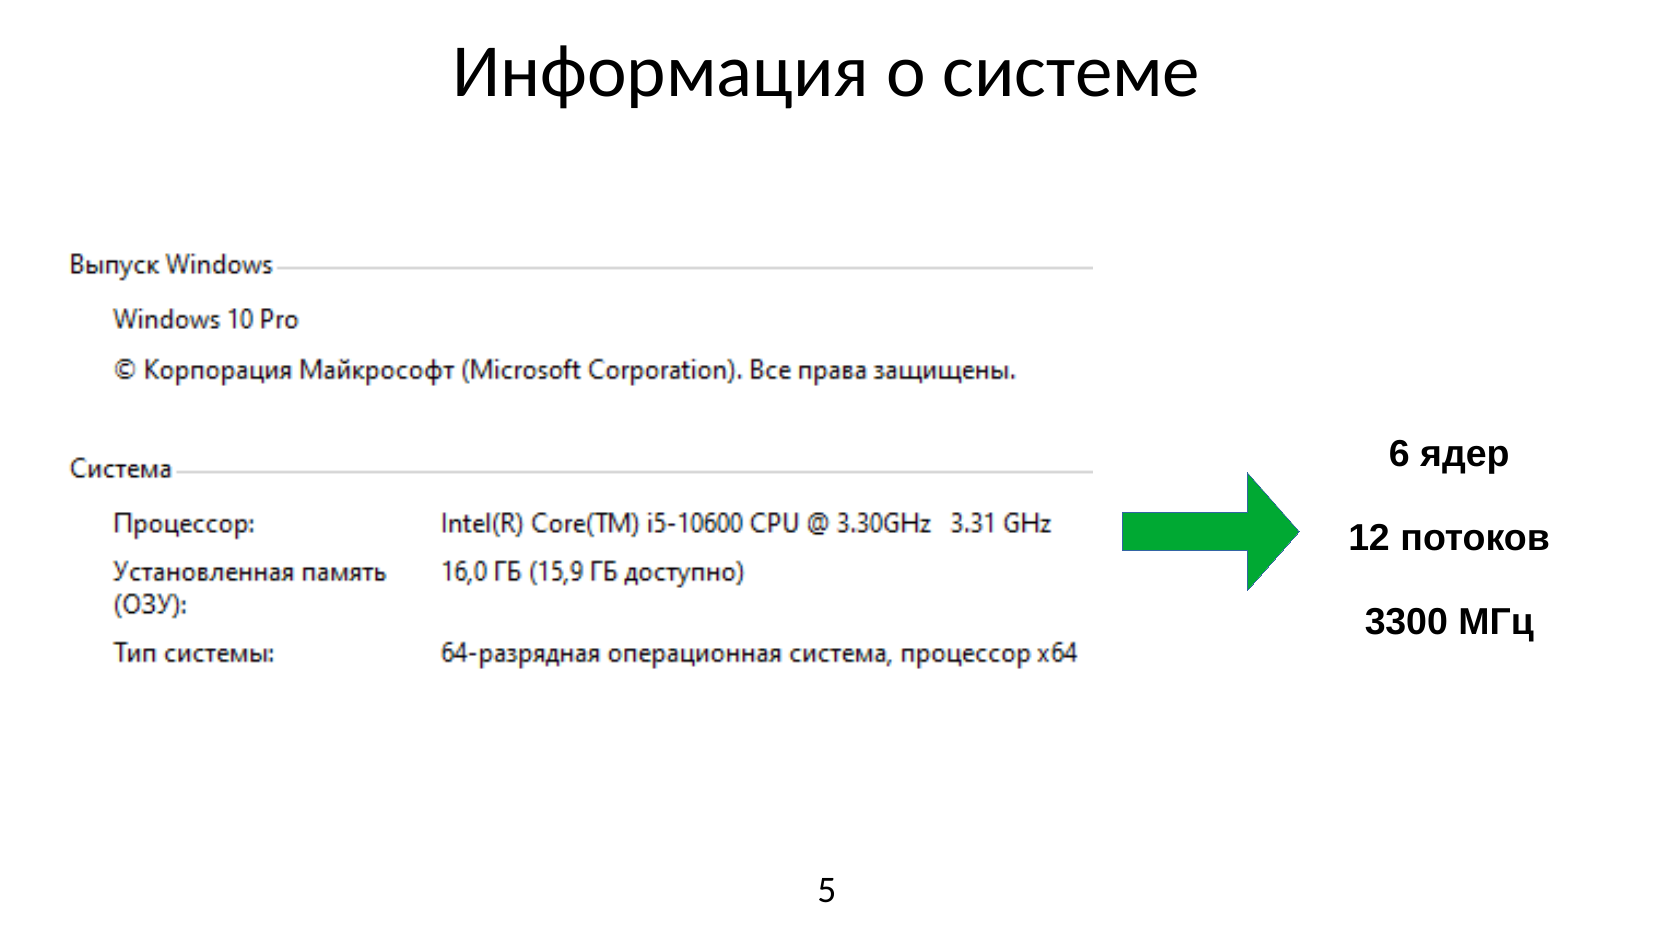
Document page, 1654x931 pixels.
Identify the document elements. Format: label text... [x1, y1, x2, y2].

picture [59, 239, 1093, 680]
text_box 6 ядер 12 потоков 3300 МГц [1333, 424, 1565, 650]
text_box [1122, 472, 1300, 591]
title Информация о системе [59, 7, 1595, 148]
